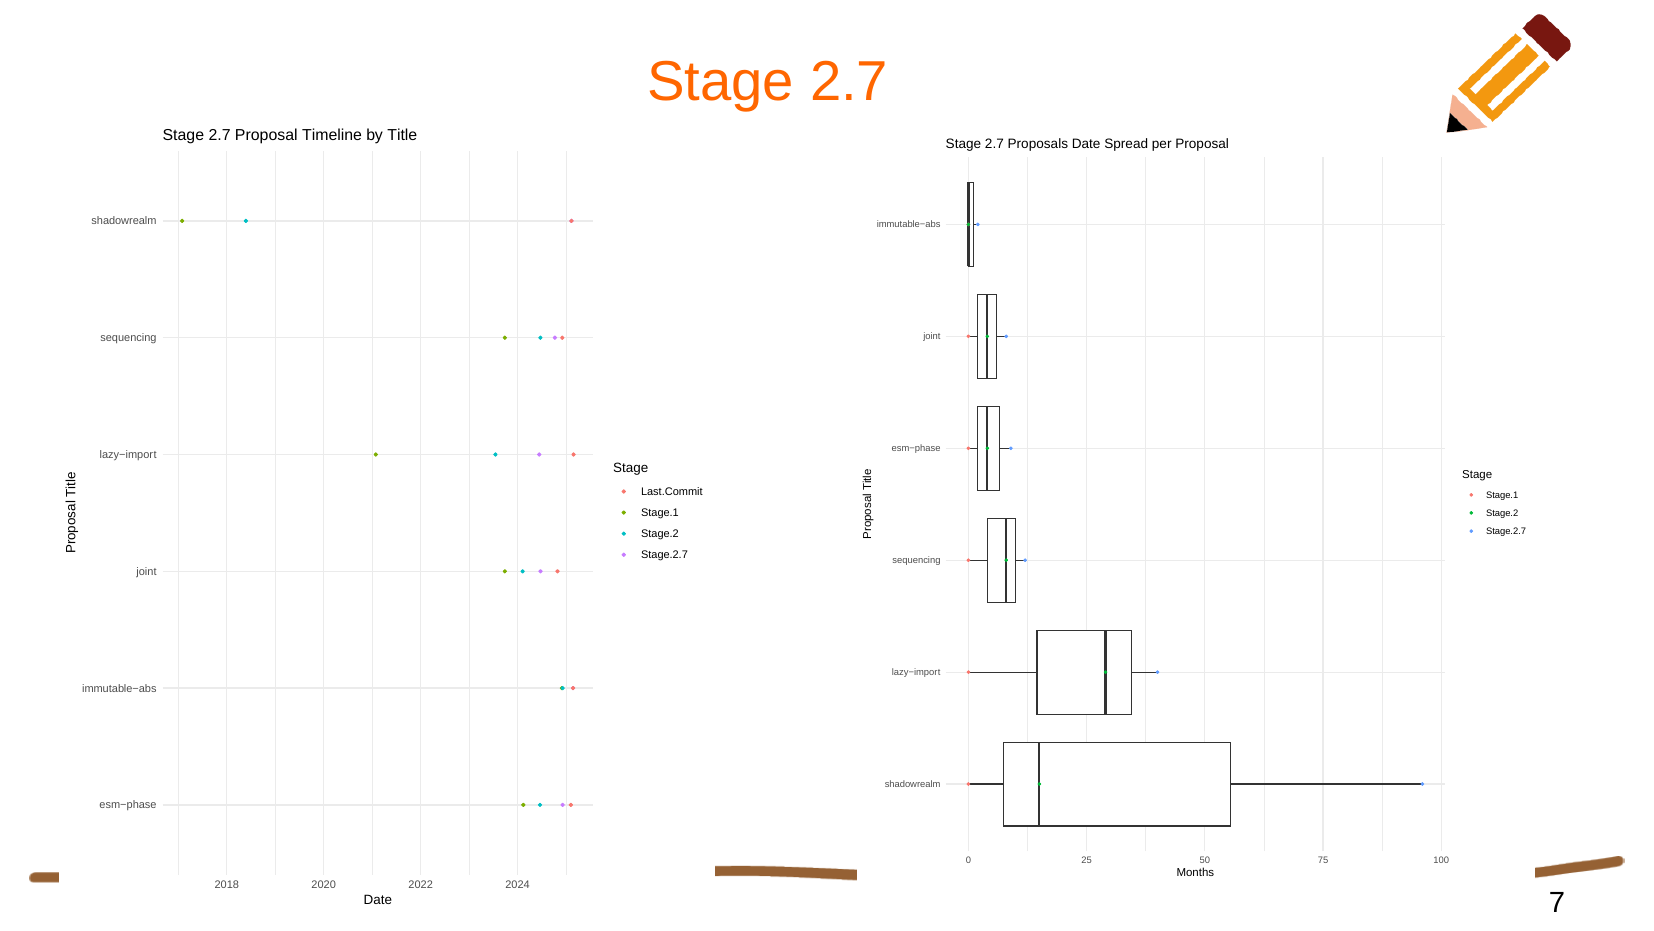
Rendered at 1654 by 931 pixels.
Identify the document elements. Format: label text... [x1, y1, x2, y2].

picture [29, 14, 1625, 916]
title Stage 2.7 [88, 29, 1447, 133]
